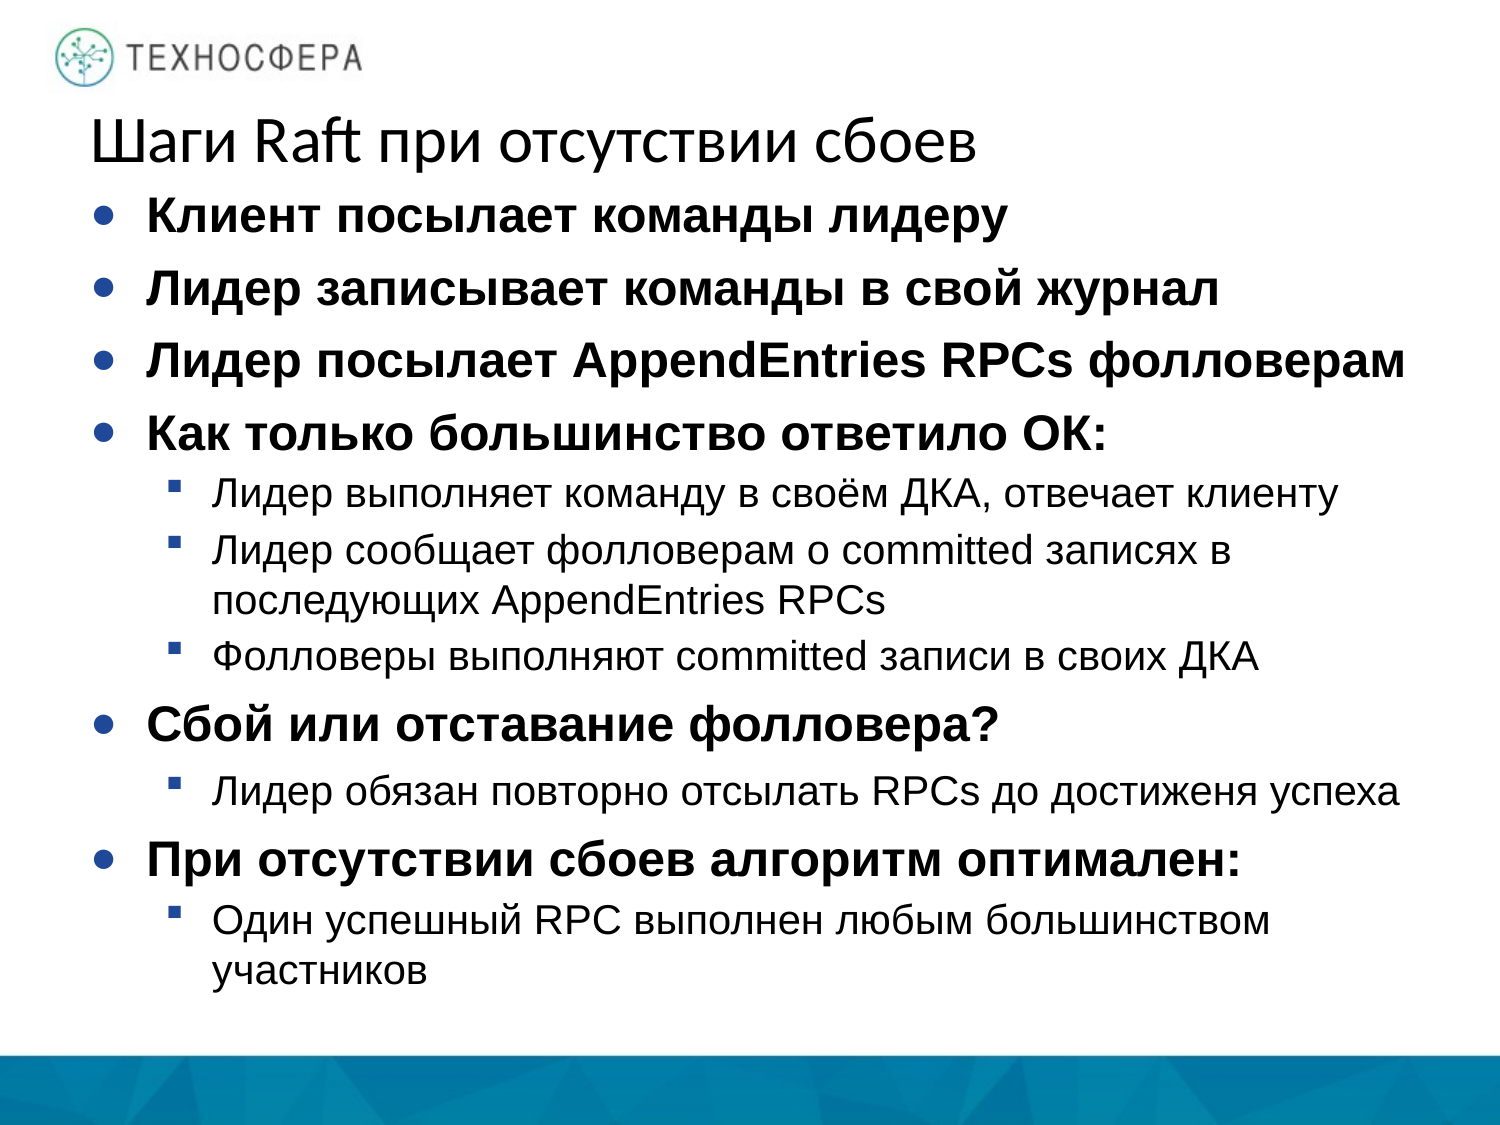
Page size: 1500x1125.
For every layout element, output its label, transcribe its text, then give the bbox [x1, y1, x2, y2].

picture [0, 0, 1500, 1057]
list Клиент посылает команды лидеру Лидер записывает команды в свой журнал Лидер посылает AppendEntries RPCs фолловерам Как только большинство ответило ОК: Лидер выполняет команду в своём ДКА, отвечает клиенту Лидер сообщает фолловерам о committed записях в последующих AppendEntries RPCs Фолловеры выполняют committed записи в своих ДКА Сбой или отставание фолловера? Лидер обязан повторно отсылать RPCs до достиженя успеха При отсутствии сбоев алгоритм оптимален: Один успешный RPC выполнен любым большинством участников [75, 186, 1425, 1005]
title Шаги Raft при отсутствии сбоев [75, 85, 1425, 186]
